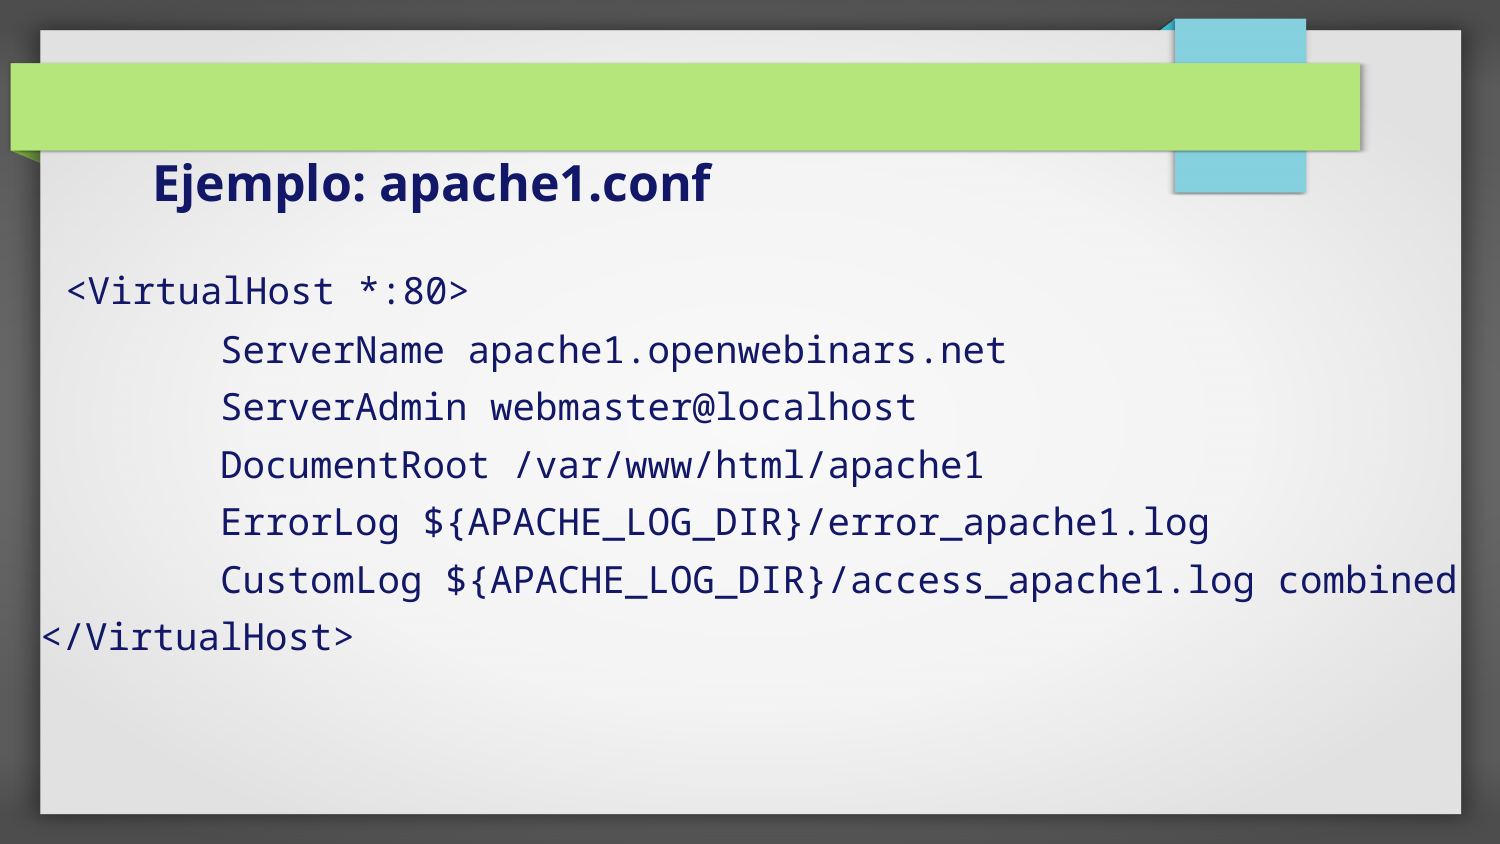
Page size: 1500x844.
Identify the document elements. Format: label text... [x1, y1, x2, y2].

title Ejemplo: apache1.conf [137, 146, 1276, 227]
picture [0, 0, 1500, 844]
list <VirtualHost *:80> ServerName apache1.openwebinars.net ServerAdmin webmaster@localhost DocumentRoot /var/www/html/apache1 ErrorLog ${APACHE_LOG_DIR}/error_apache1.log CustomLog ${APACHE_LOG_DIR}/access_apache1.log combined </VirtualHost> [25, 248, 1500, 497]
